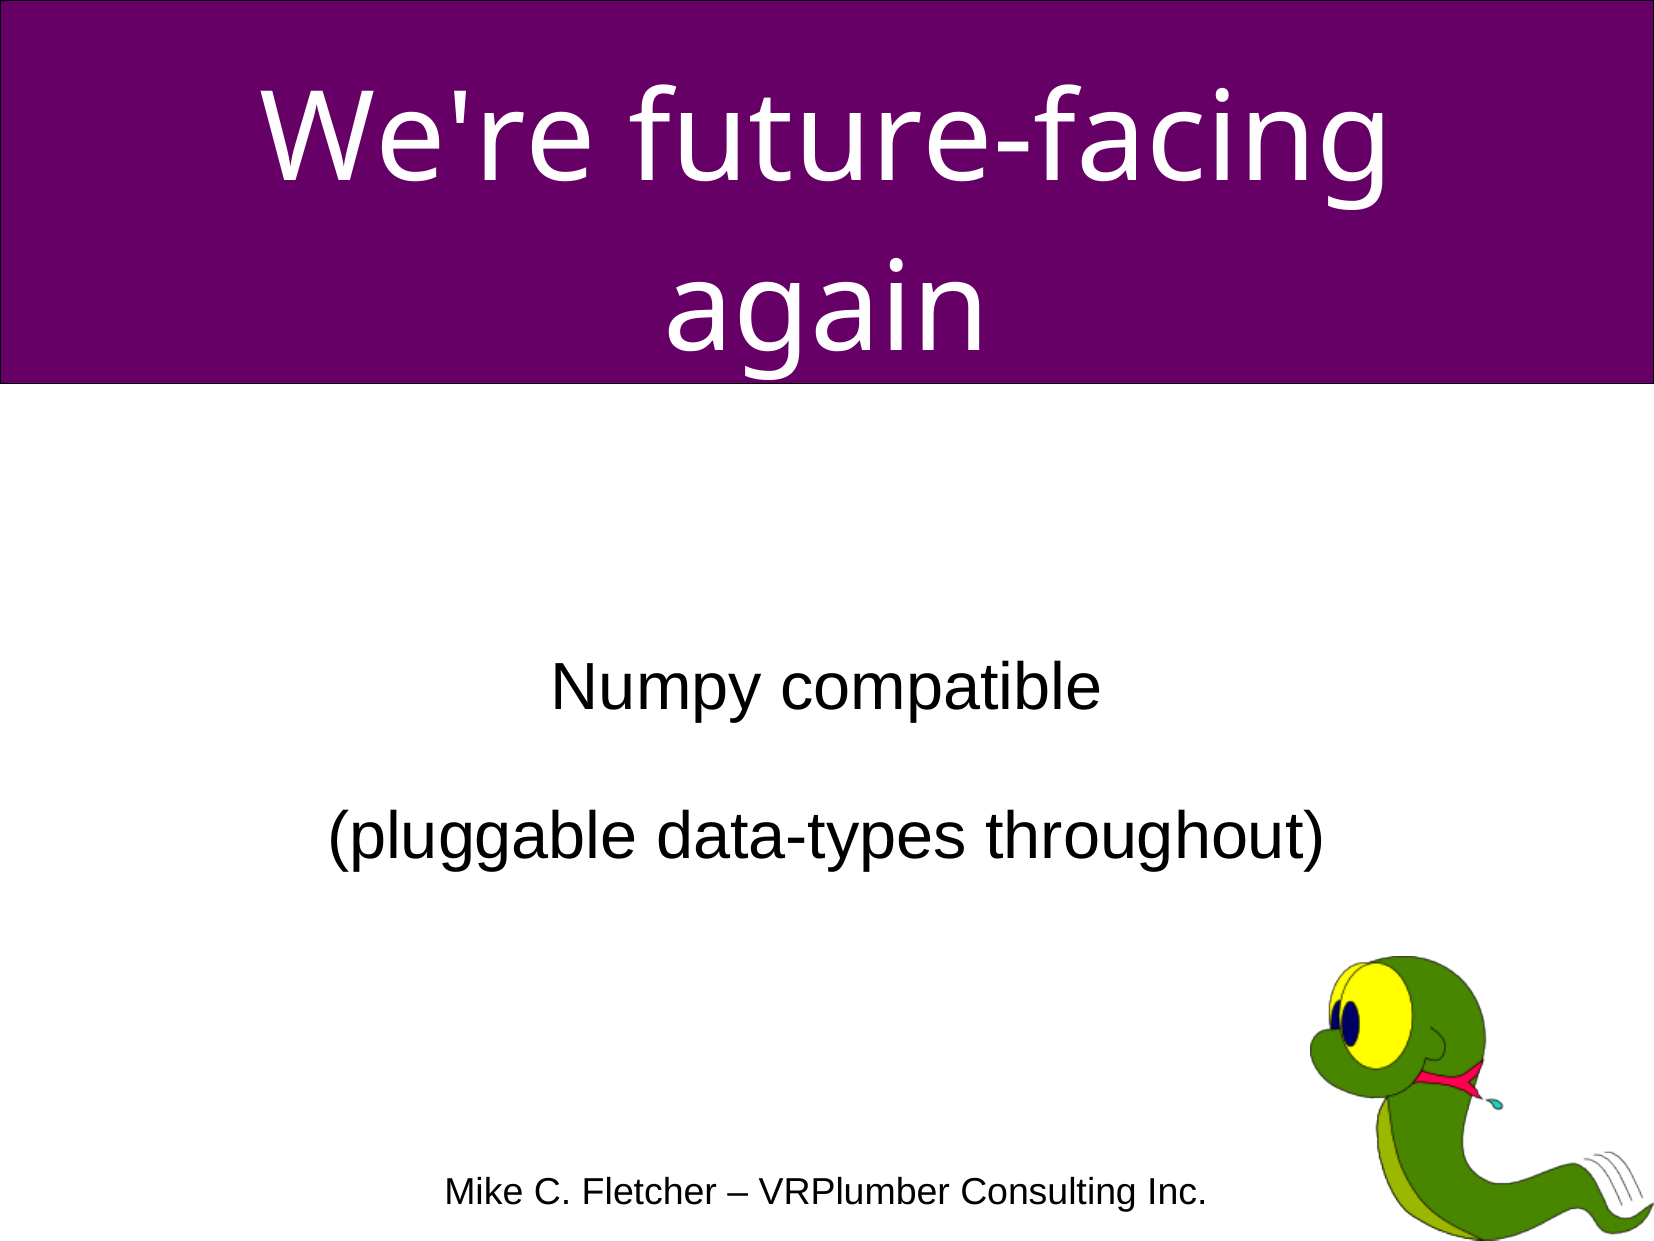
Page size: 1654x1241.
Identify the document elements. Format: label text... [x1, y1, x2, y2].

subtitle Numpy compatible (pluggable data-types throughout) [82, 420, 1571, 1102]
picture [1310, 956, 1654, 1241]
title We're future-facing again [82, 56, 1571, 377]
